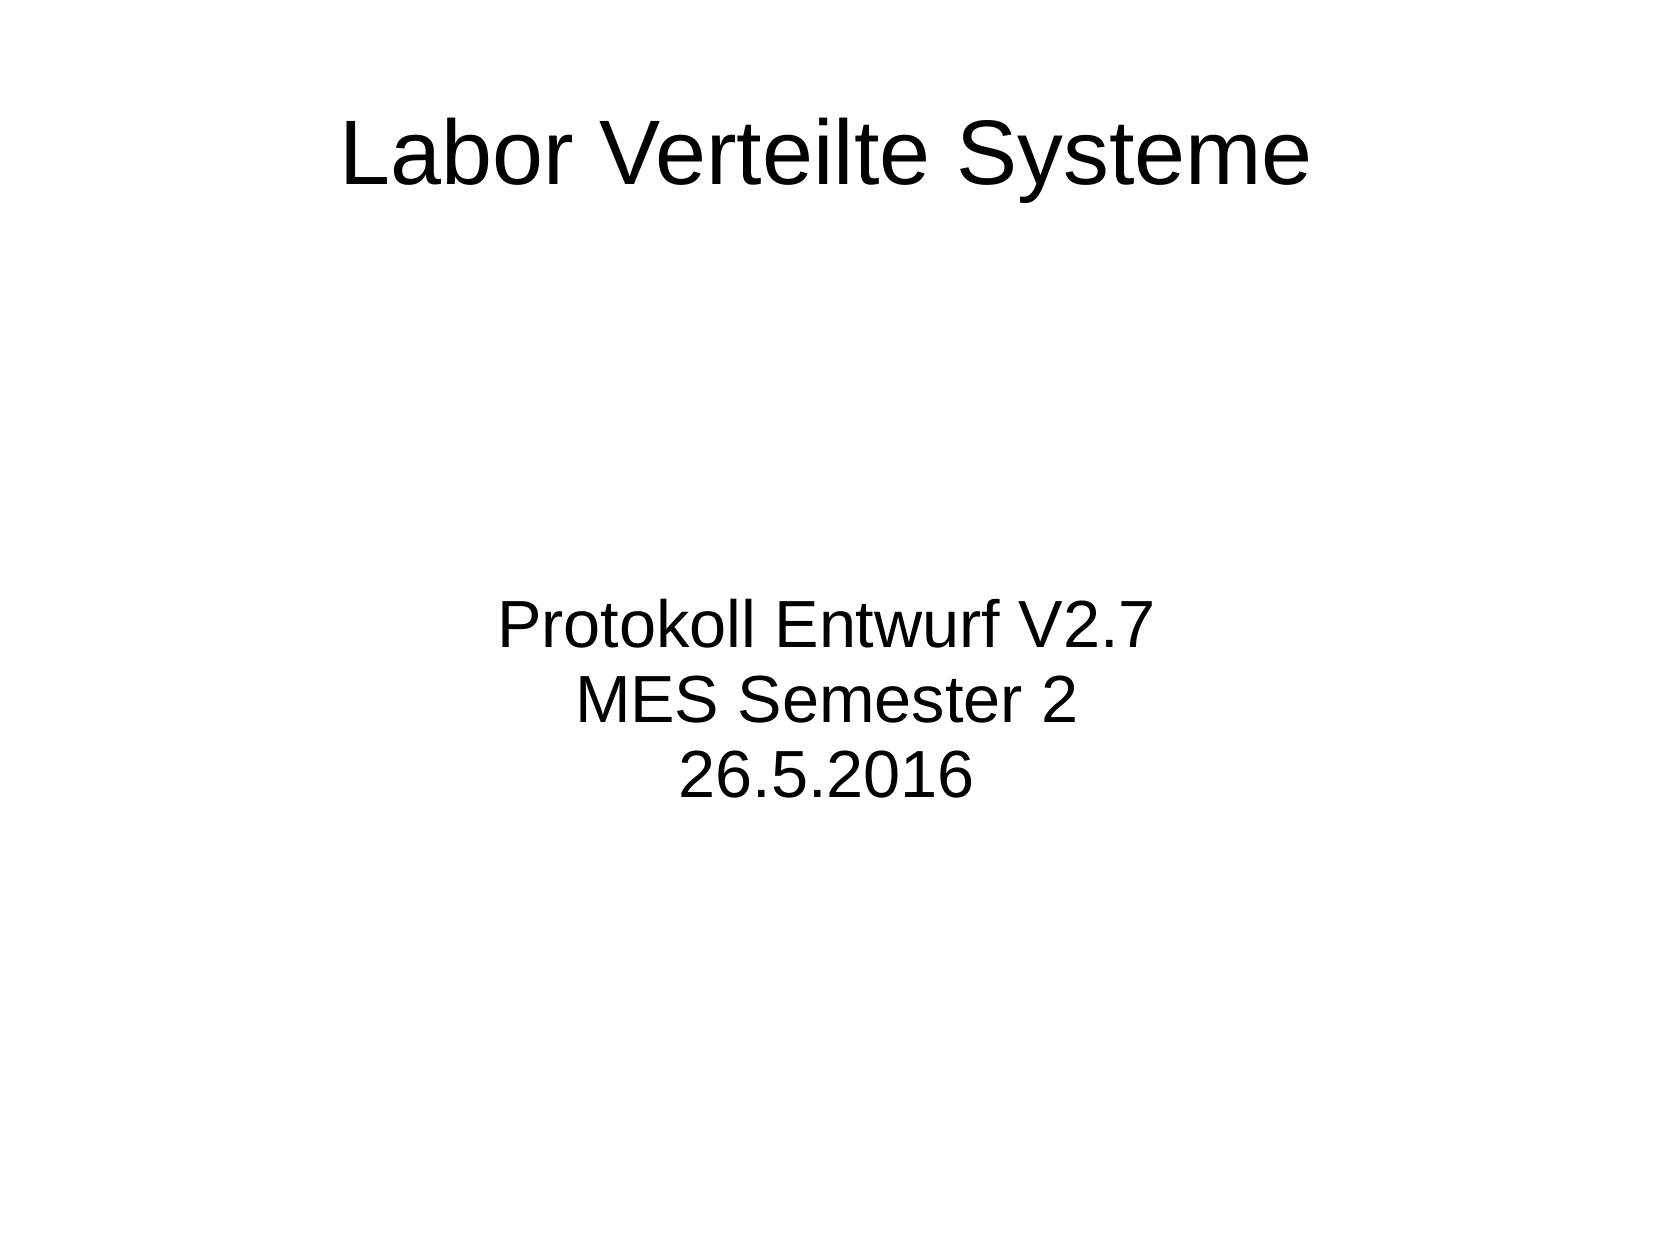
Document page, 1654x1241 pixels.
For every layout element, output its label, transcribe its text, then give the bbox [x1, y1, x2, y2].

title Labor Verteilte Systeme [82, 49, 1571, 257]
subtitle Protokoll Entwurf V2.7 MES Semester 2 26.5.2016 [82, 290, 1571, 1109]
